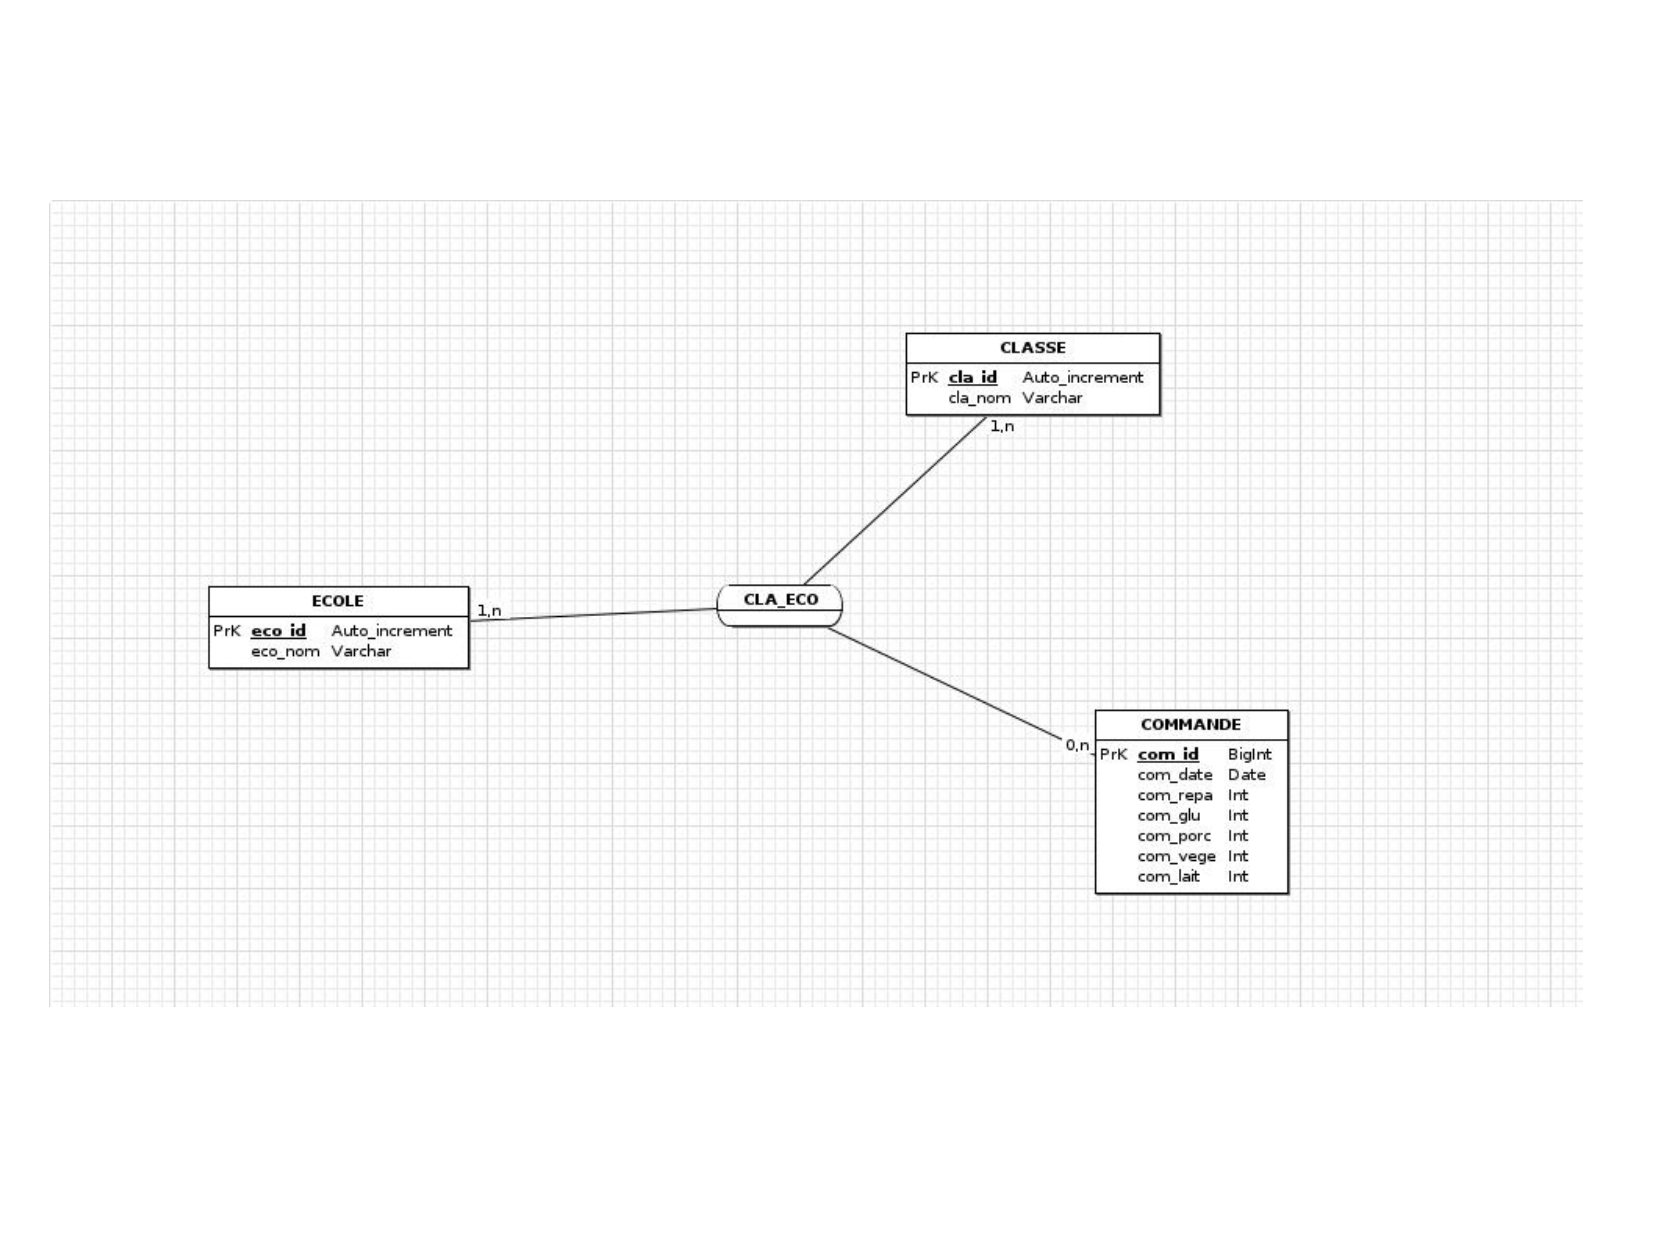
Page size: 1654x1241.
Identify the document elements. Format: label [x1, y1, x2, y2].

picture [49, 200, 1583, 1008]
